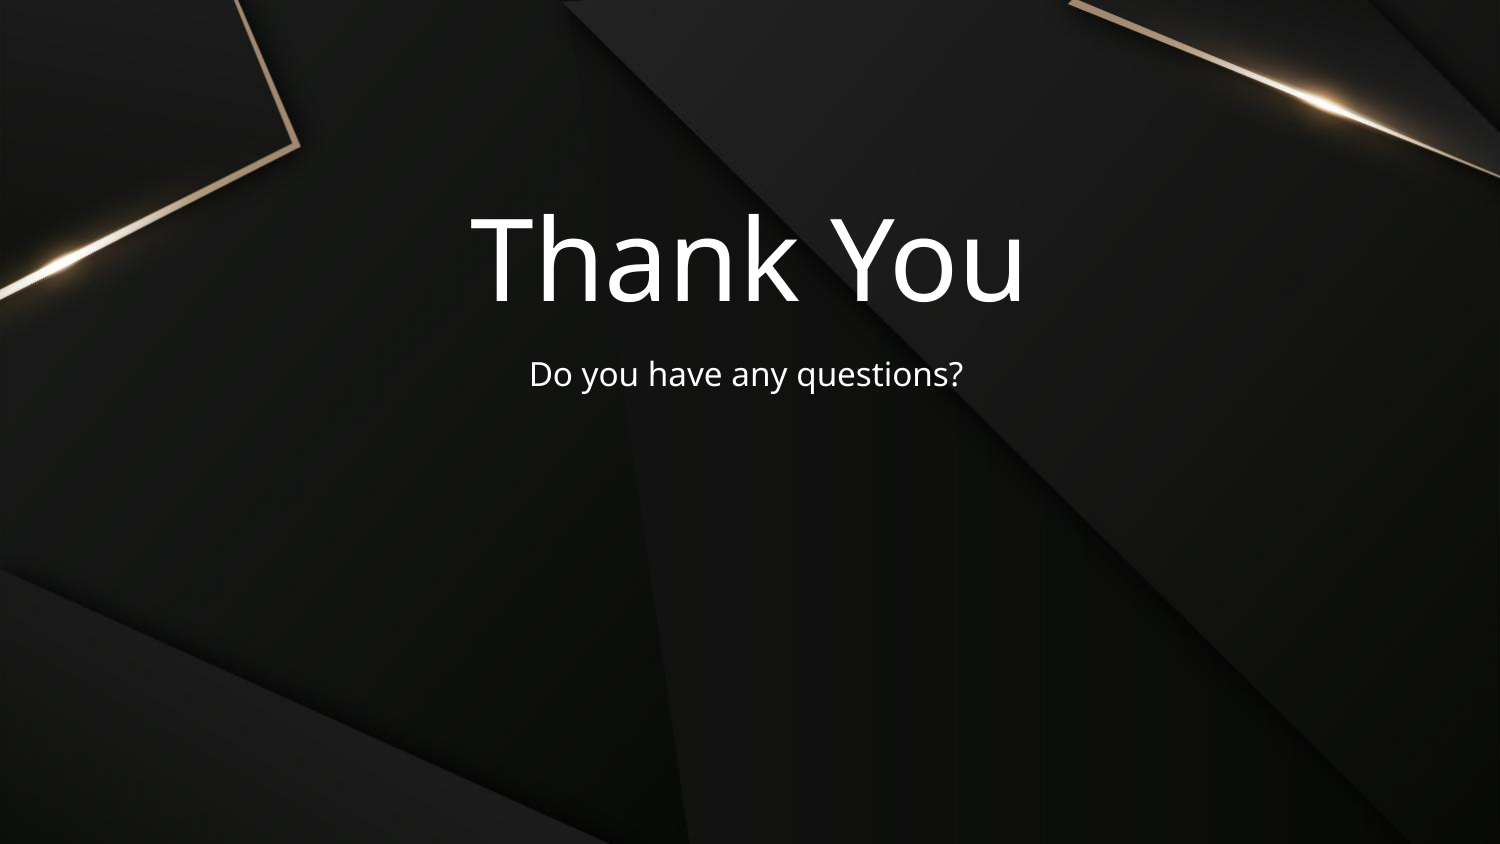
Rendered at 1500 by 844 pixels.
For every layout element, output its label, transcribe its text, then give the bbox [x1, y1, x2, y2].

title Thank You [432, 188, 1068, 323]
text_box Do you have any questions? [432, 338, 1068, 506]
picture [0, 0, 1500, 844]
